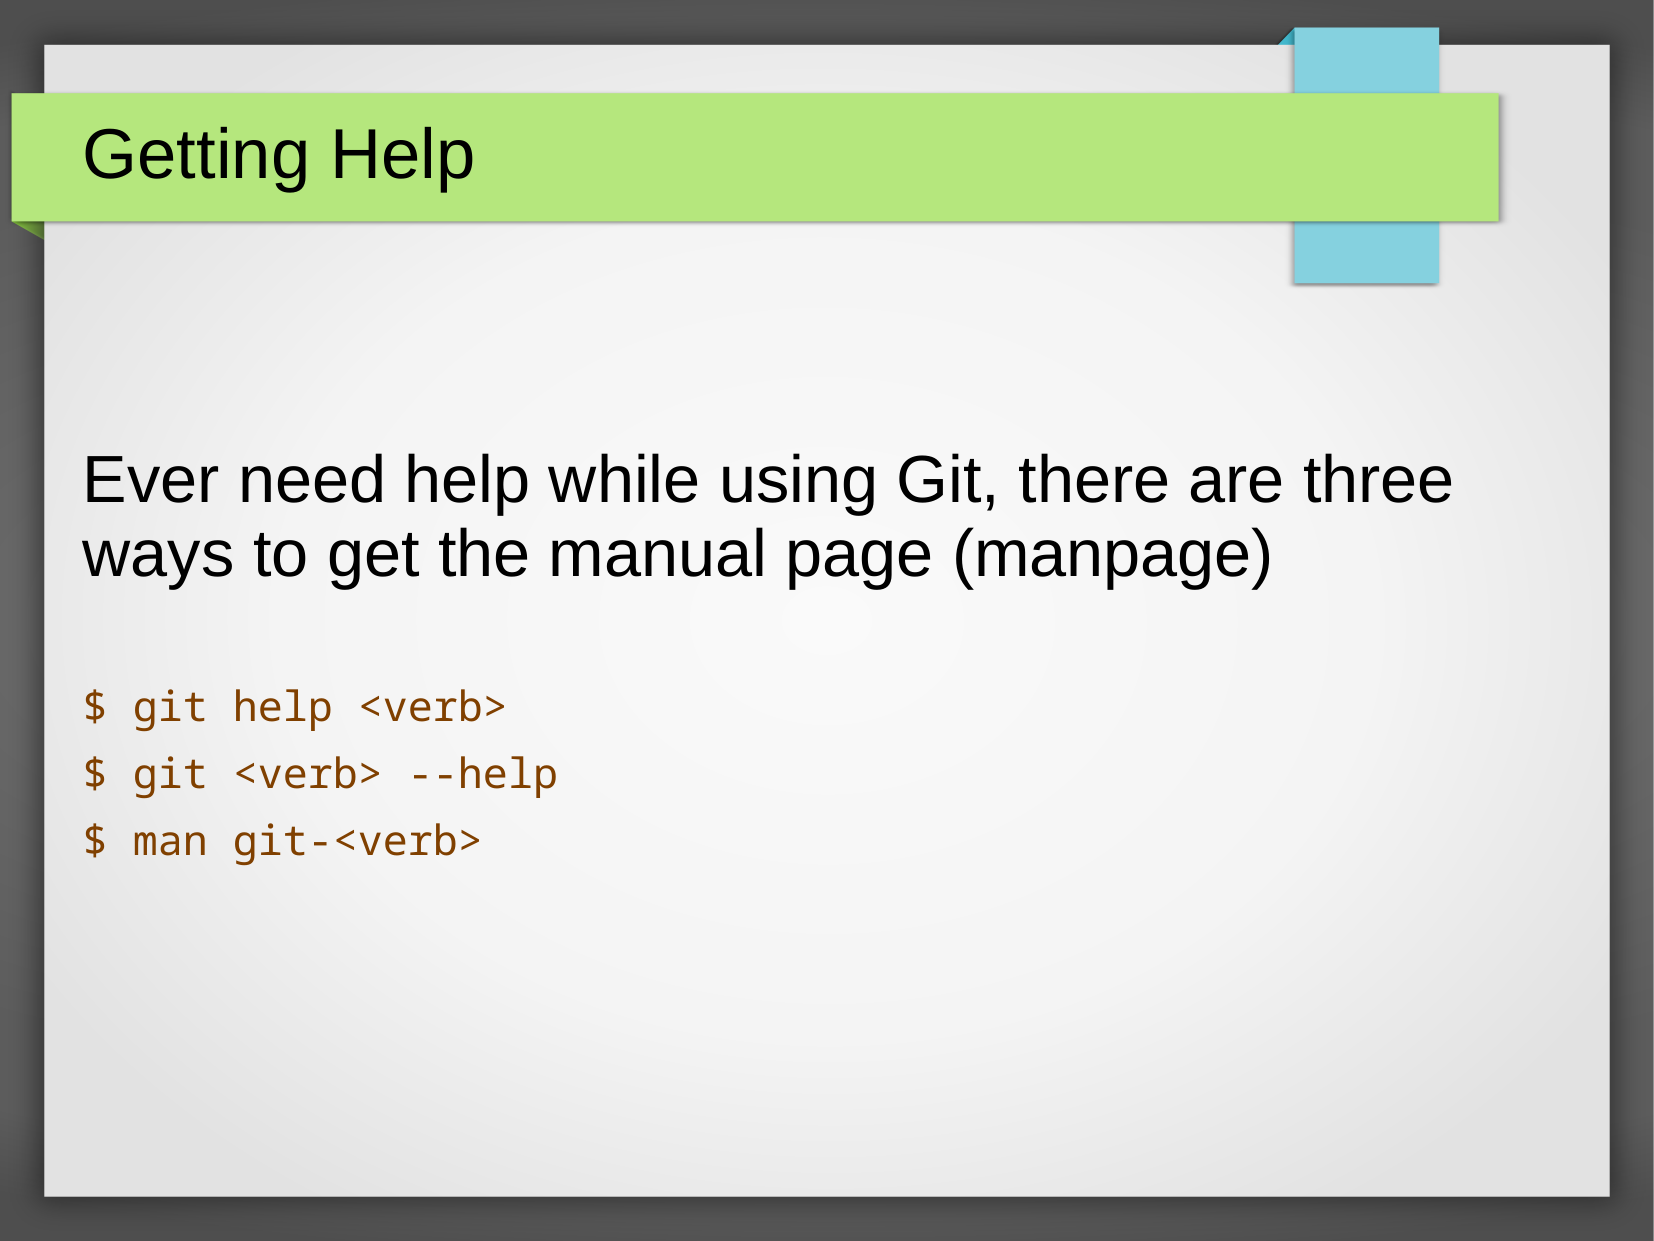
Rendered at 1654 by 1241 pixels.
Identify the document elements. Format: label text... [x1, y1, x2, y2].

title Getting Help [82, 94, 1264, 213]
picture [0, 0, 1654, 1241]
subtitle Ever need help while using Git, there are three ways to get the manual page (manpage) $ git help <verb> $ git <verb> --help $ man git-<verb> [82, 295, 1571, 1015]
